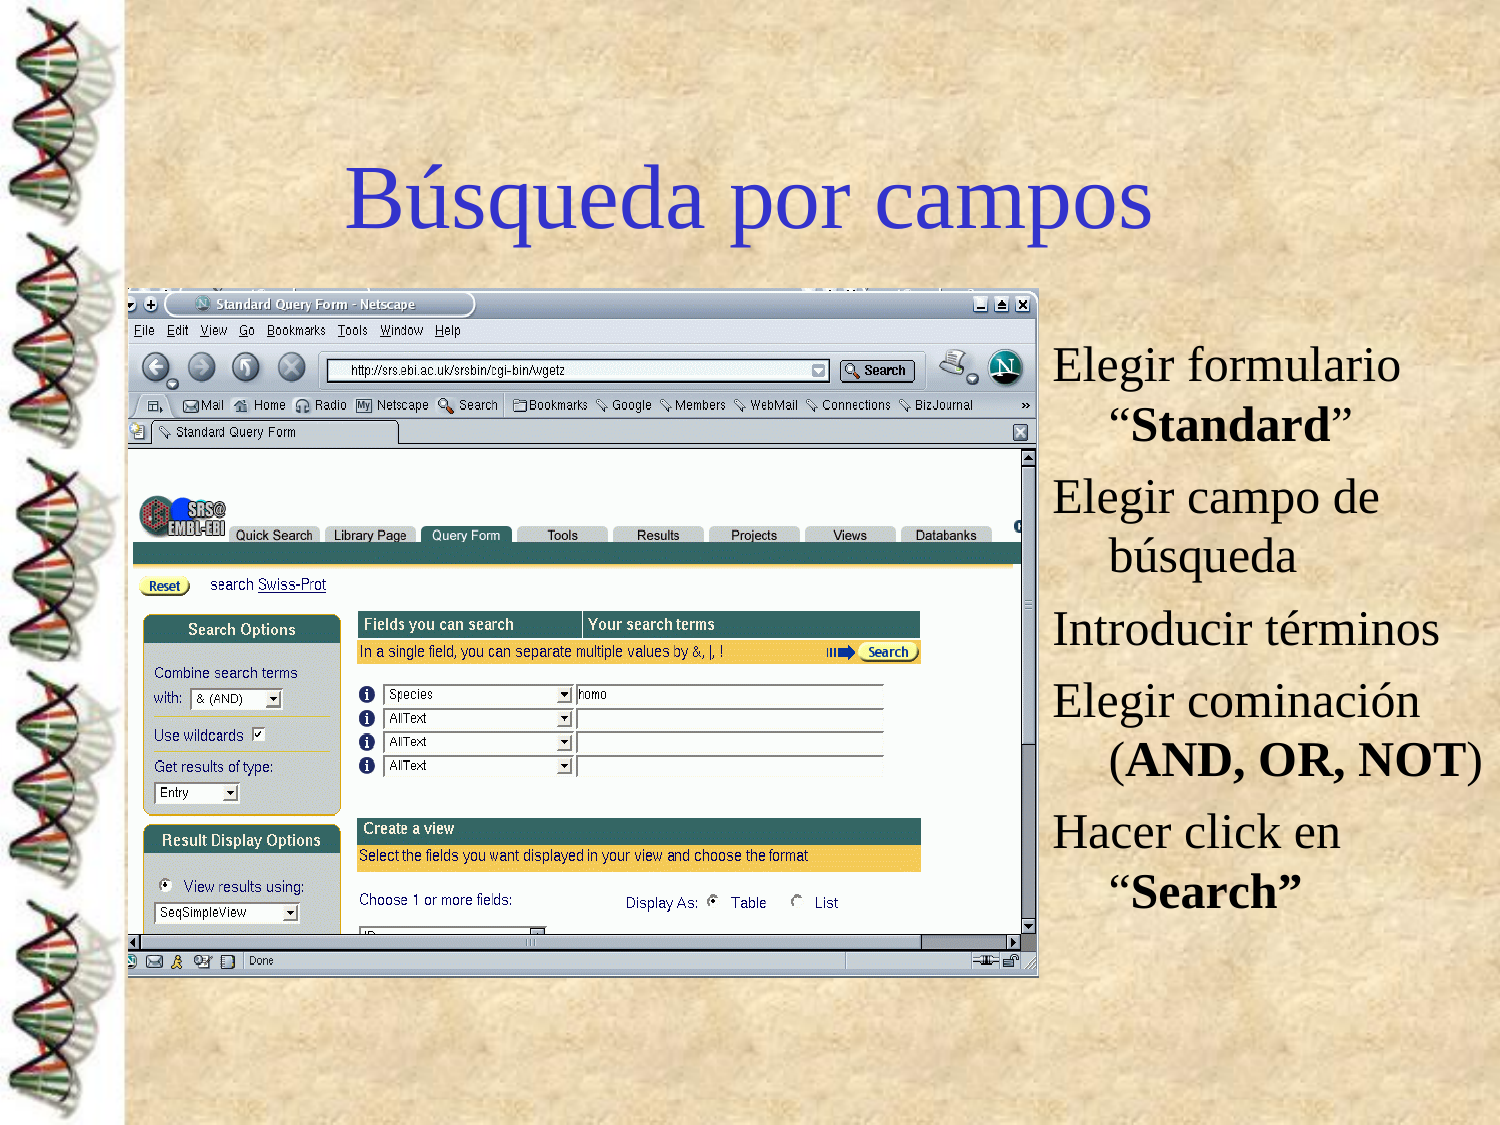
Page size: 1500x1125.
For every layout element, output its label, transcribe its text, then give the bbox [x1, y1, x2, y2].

list Elegir formulario “Standard” Elegir campo de búsqueda Introducir términos Elegir cominación (AND, OR, NOT) Hacer click en “Search” [1037, 324, 1500, 1125]
title Búsqueda por campos [112, 99, 1388, 288]
picture [0, 0, 1500, 1125]
